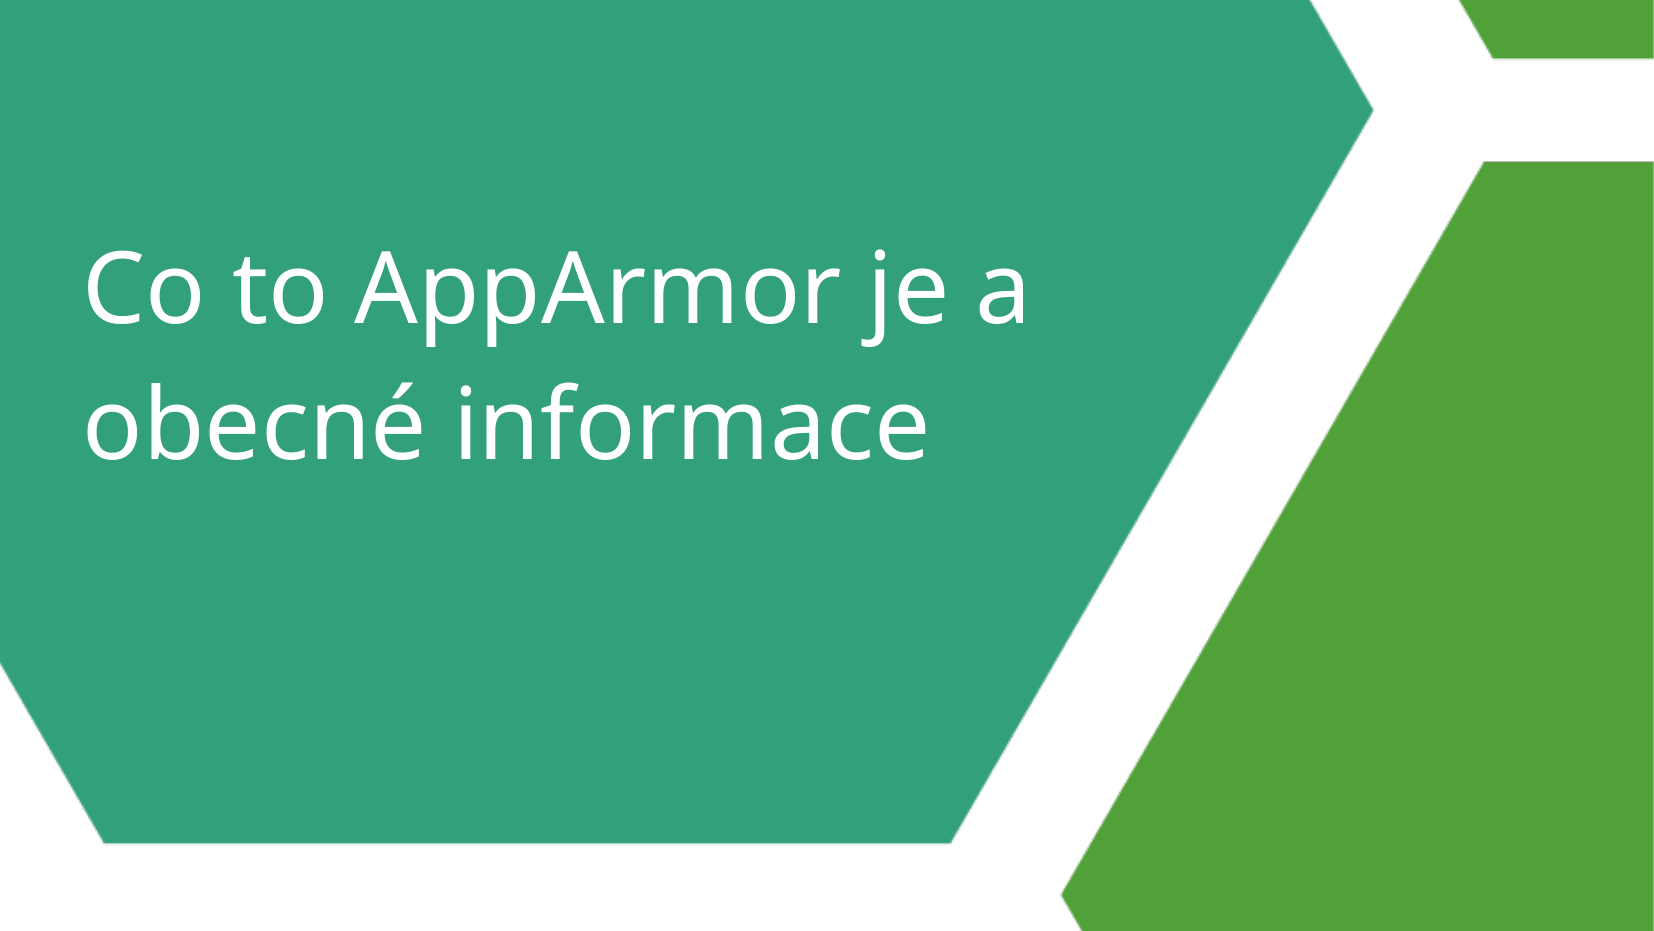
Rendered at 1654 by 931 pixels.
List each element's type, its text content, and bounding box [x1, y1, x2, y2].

title Co to AppArmor je a obecné informace [82, 178, 1218, 528]
picture [0, 0, 1654, 931]
